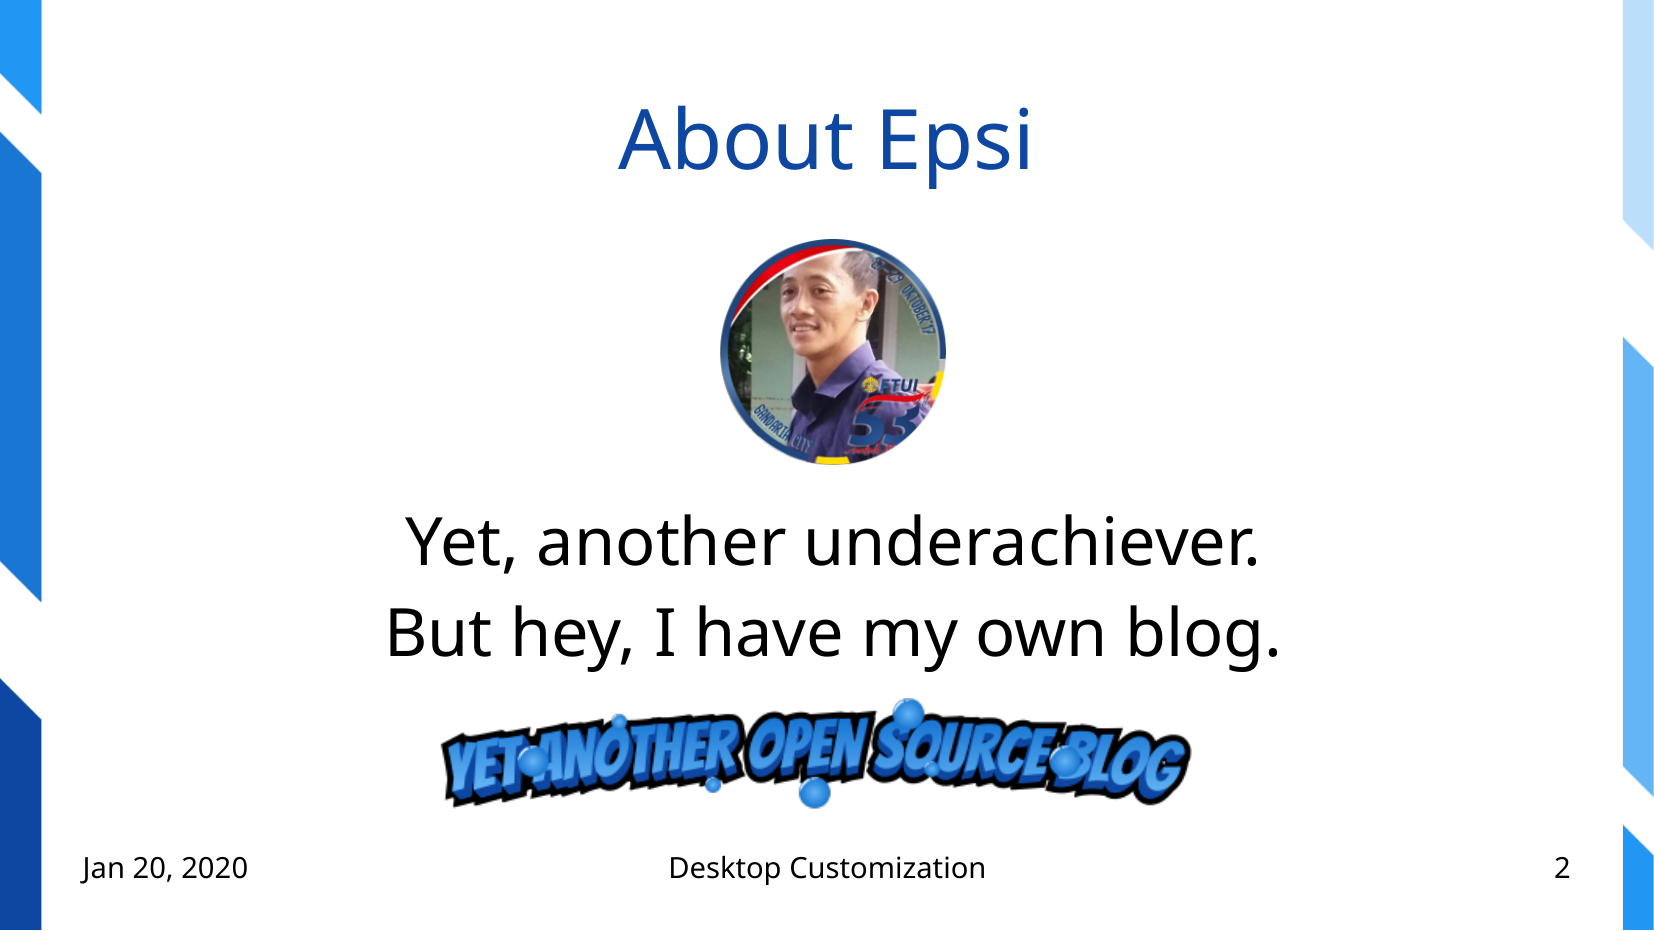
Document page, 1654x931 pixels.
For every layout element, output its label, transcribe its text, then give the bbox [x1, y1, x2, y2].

subtitle Yet, another underachiever. But hey, I have my own blog. [90, 501, 1579, 670]
picture [0, 0, 1654, 930]
title About Epsi [82, 59, 1571, 216]
